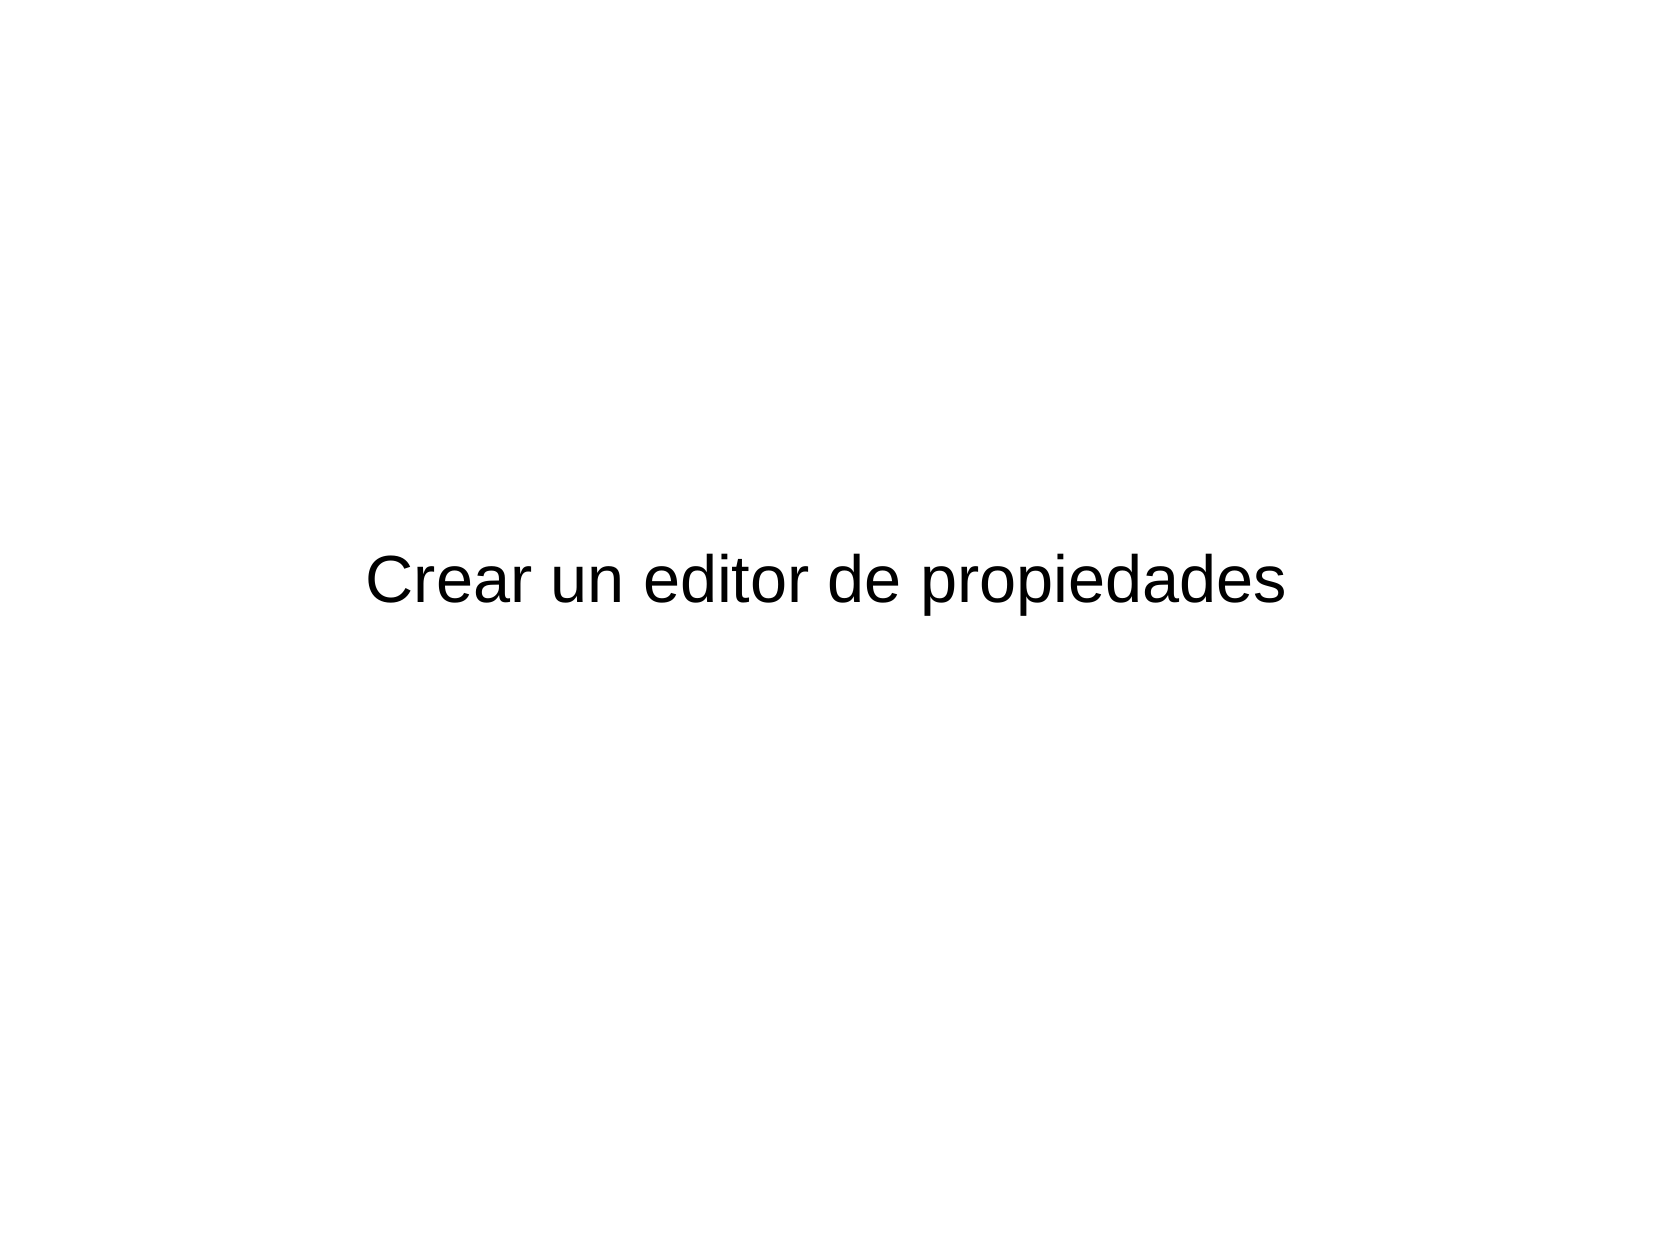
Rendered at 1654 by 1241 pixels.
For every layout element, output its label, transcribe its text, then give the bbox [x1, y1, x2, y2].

subtitle Crear un editor de propiedades [82, 49, 1571, 1109]
